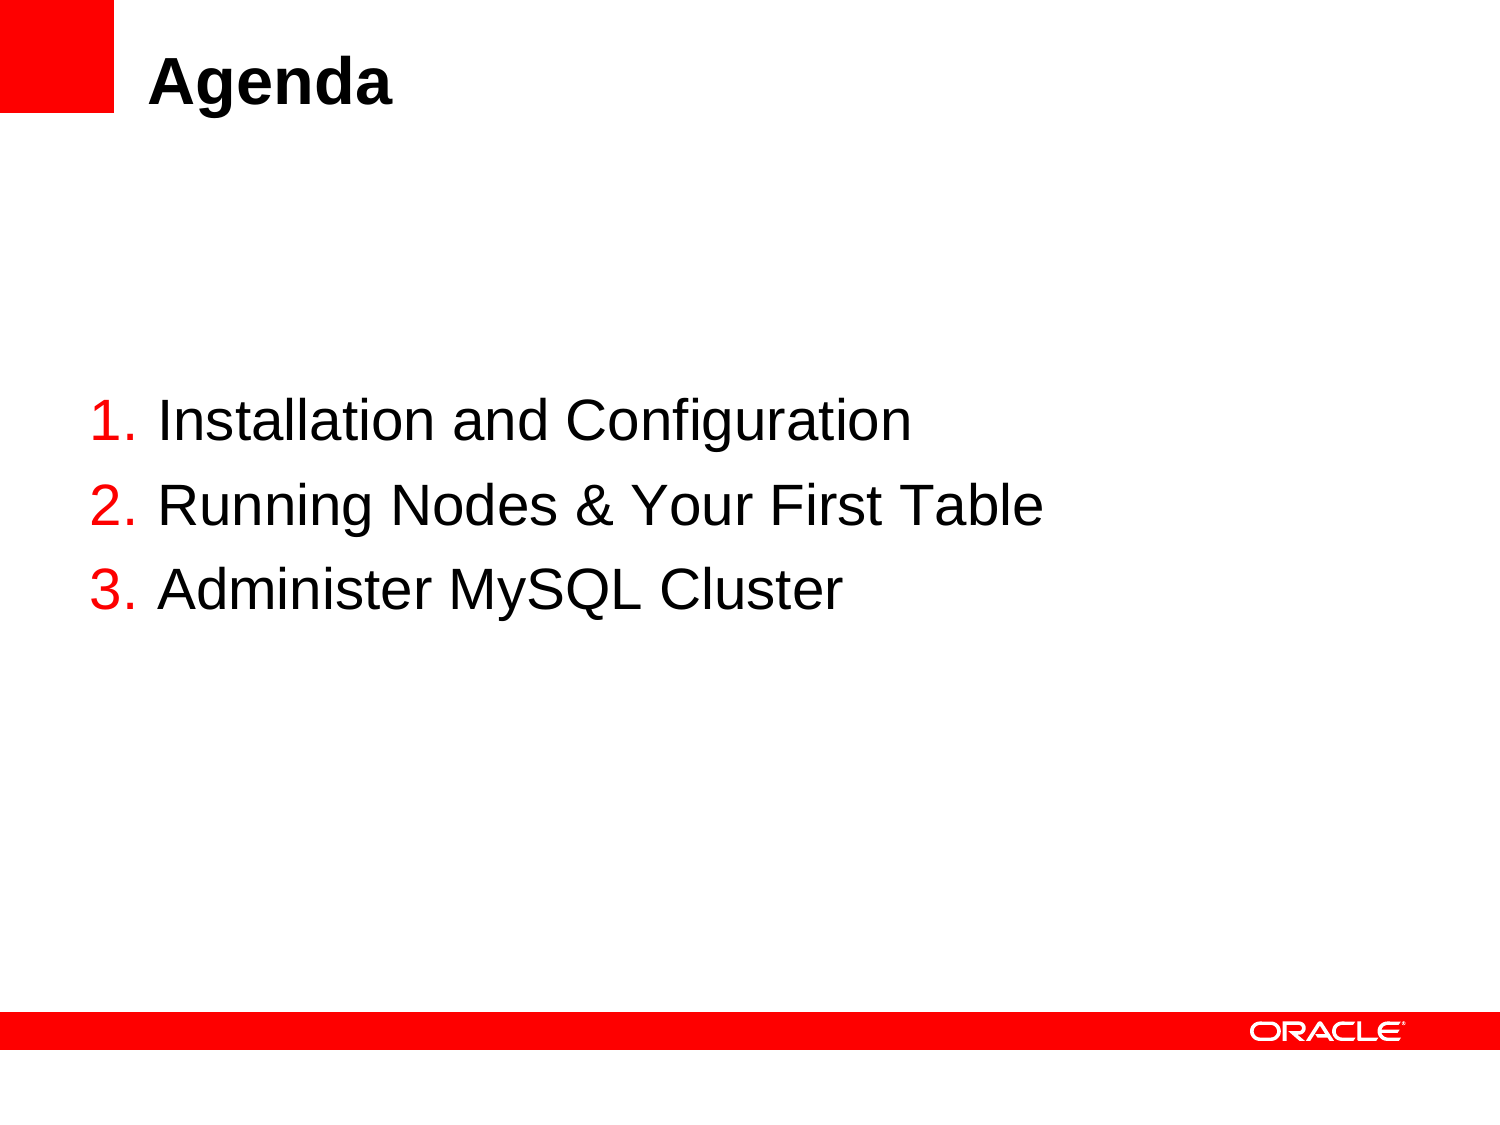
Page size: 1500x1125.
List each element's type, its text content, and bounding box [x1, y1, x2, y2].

title Agenda [147, 8, 1392, 119]
text_box Installation and Configuration Running Nodes & Your First Table Administer MySQL Cluster [75, 375, 1375, 629]
picture [0, 0, 114, 113]
picture [0, 1012, 1500, 1050]
